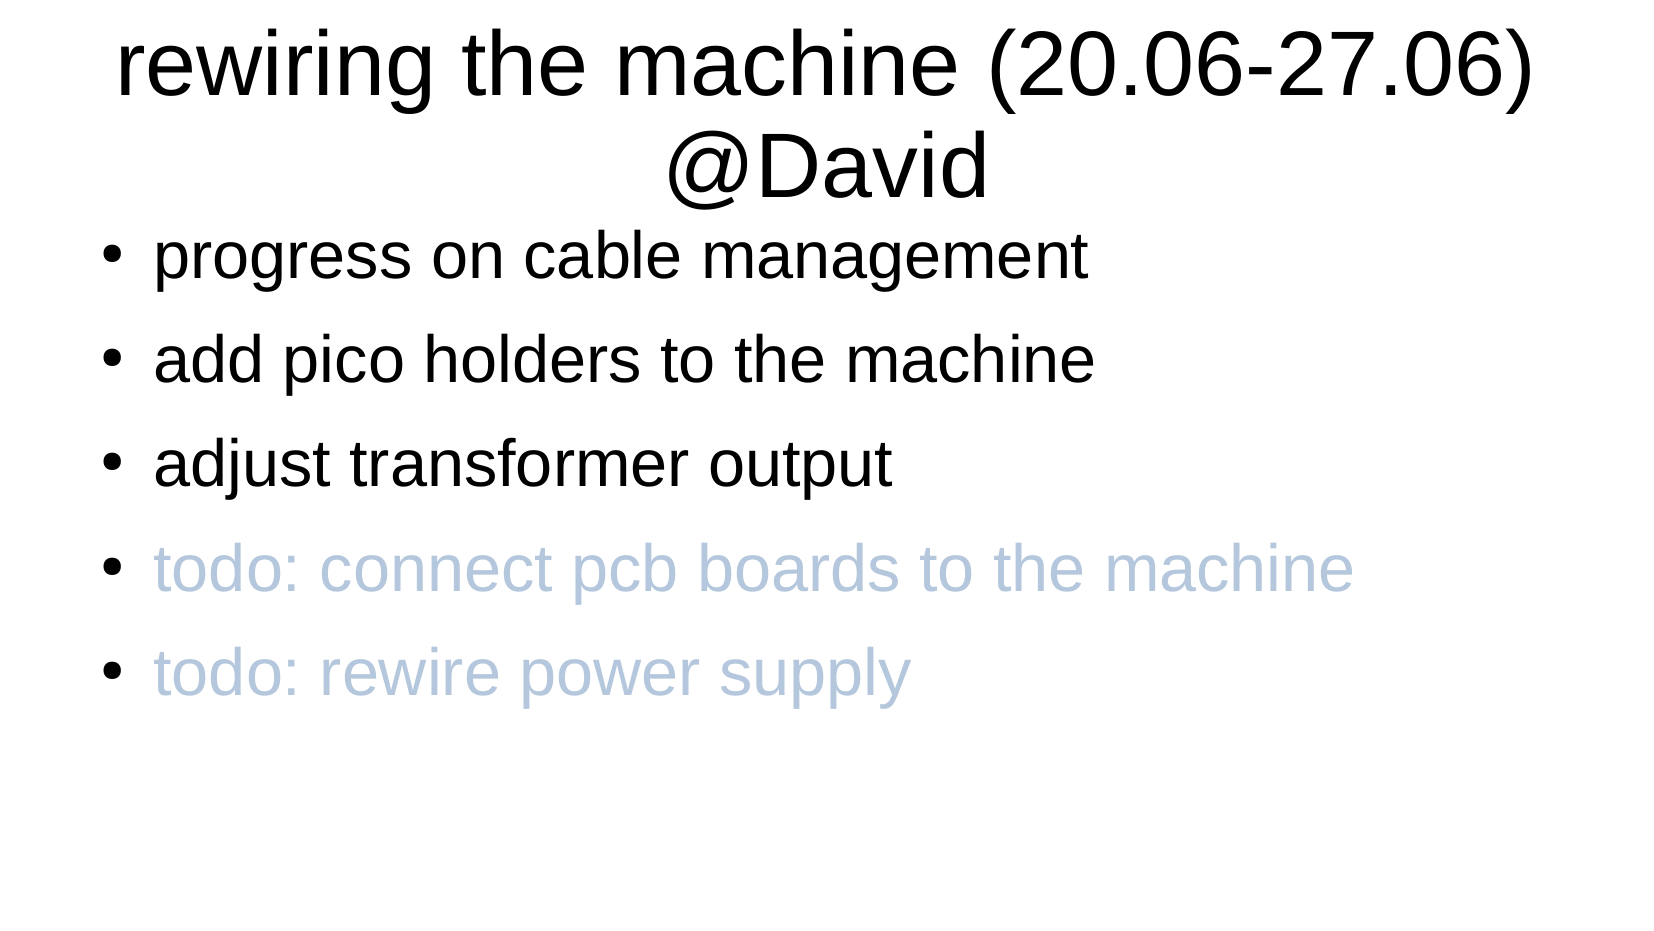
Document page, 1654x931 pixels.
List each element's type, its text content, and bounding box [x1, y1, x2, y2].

list progress on cable management add pico holders to the machine adjust transformer output todo: connect pcb boards to the machine todo: rewire power supply [82, 217, 1571, 758]
title rewiring the machine (20.06-27.06) @David [82, 12, 1571, 217]
